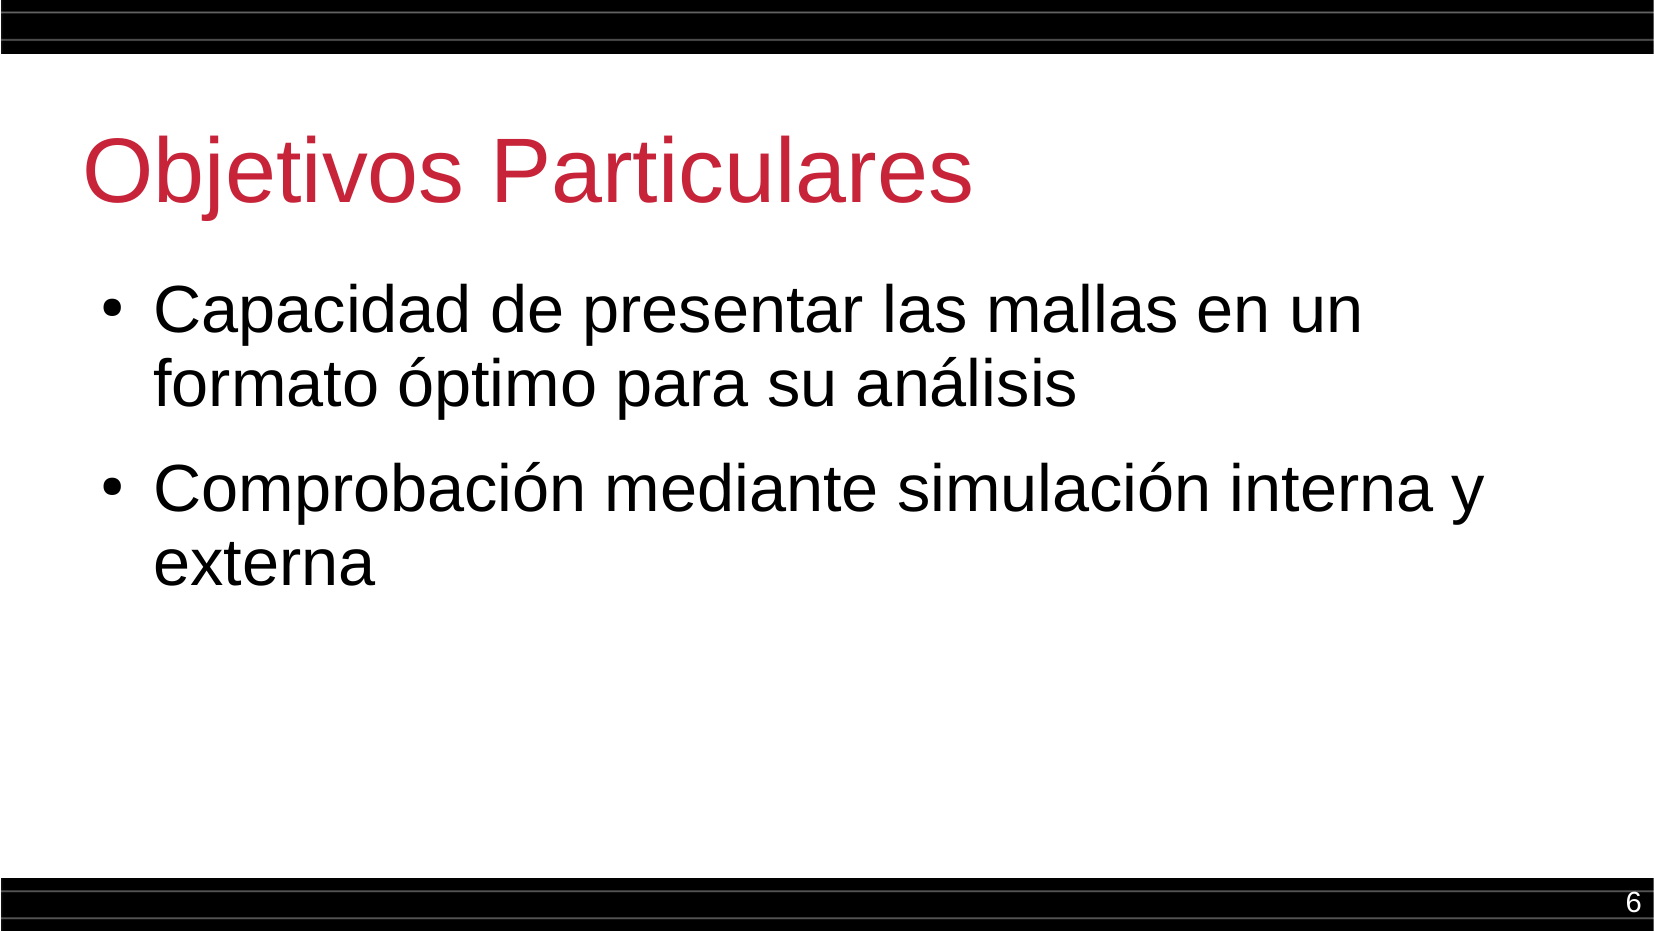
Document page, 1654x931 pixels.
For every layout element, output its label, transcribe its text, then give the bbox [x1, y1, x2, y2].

list Capacidad de presentar las mallas en un formato óptimo para su análisis Comprobación mediante simulación interna y externa [82, 271, 1571, 758]
picture [1, 0, 1654, 54]
title Objetivos Particulares [82, 92, 1571, 249]
picture [1, 878, 1654, 931]
